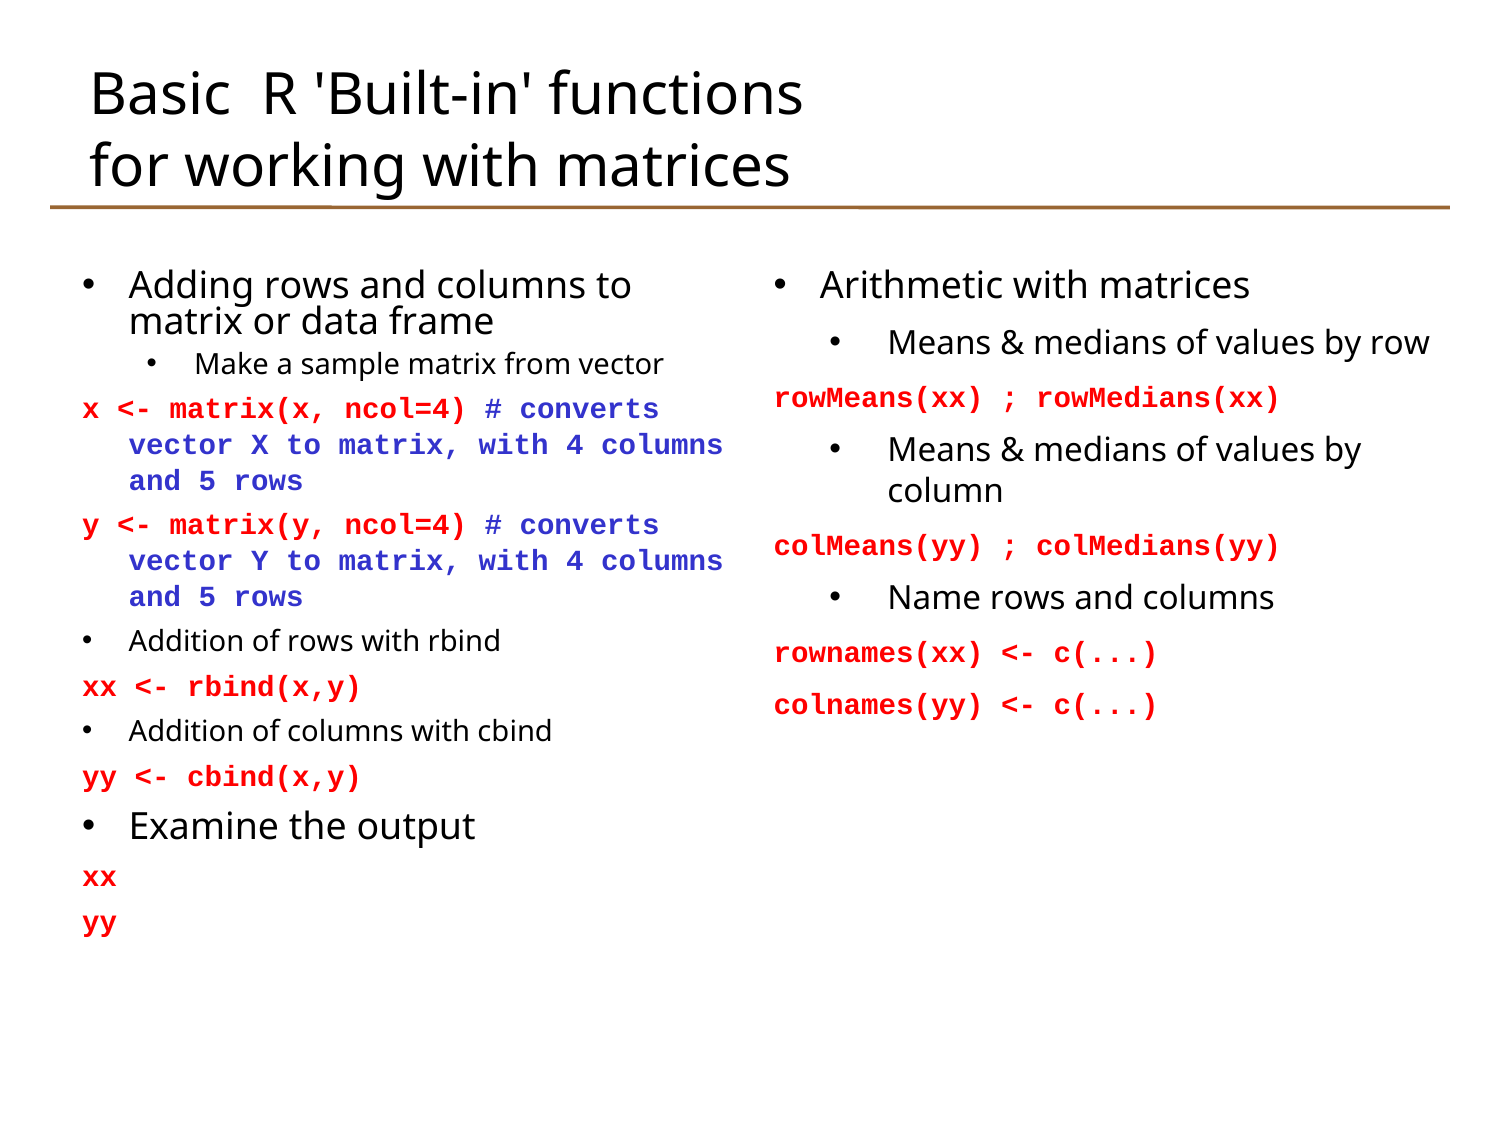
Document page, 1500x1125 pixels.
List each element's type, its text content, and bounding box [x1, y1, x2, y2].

text_box Adding rows and columns to matrix or data frame Make a sample matrix from vector x <- matrix(x, ncol=4) # converts vector X to matrix, with 4 columns and 5 rows y <- matrix(y, ncol=4) # converts vector Y to matrix, with 4 columns and 5 rows Addition of rows with rbind xx <- rbind(x,y)‏ Addition of columns with cbind yy <- cbind(x,y)‏ Examine the output xx yy [82, 269, 745, 1012]
text_box Arithmetic with matrices Means & medians of values by row rowMeans(xx) ; rowMedians(xx)‏ Means & medians of values by column colMeans(yy) ; colMedians(yy)‏ Name rows and columns rownames(xx) <- c(...)‏ colnames(yy) <- c(...)‏ [773, 269, 1436, 1012]
text_box Basic R 'Built-in' functions for working with matrices [75, 32, 1425, 221]
